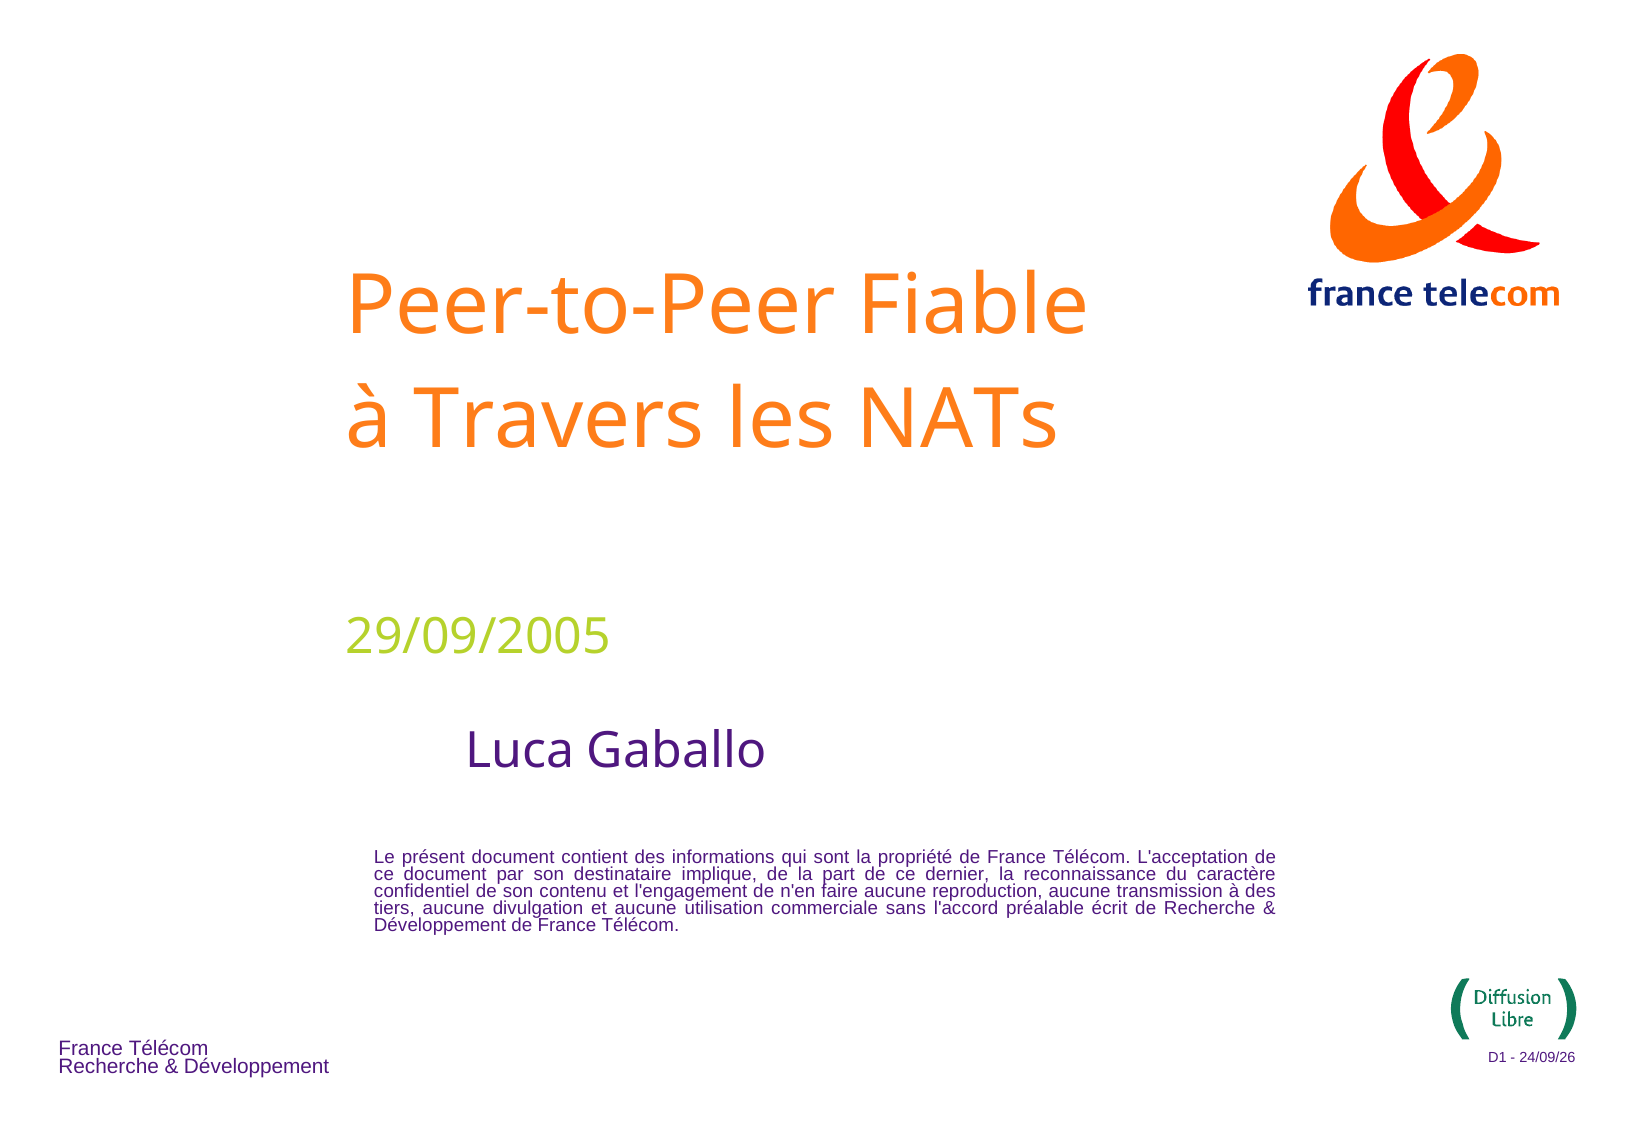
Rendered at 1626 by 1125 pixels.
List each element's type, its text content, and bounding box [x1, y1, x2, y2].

subtitle Luca Gaballo [340, 707, 1283, 810]
title Peer-to-Peer Fiable à Travers les NATs 29/09/2005 [330, 211, 1306, 676]
picture [1308, 54, 1559, 306]
